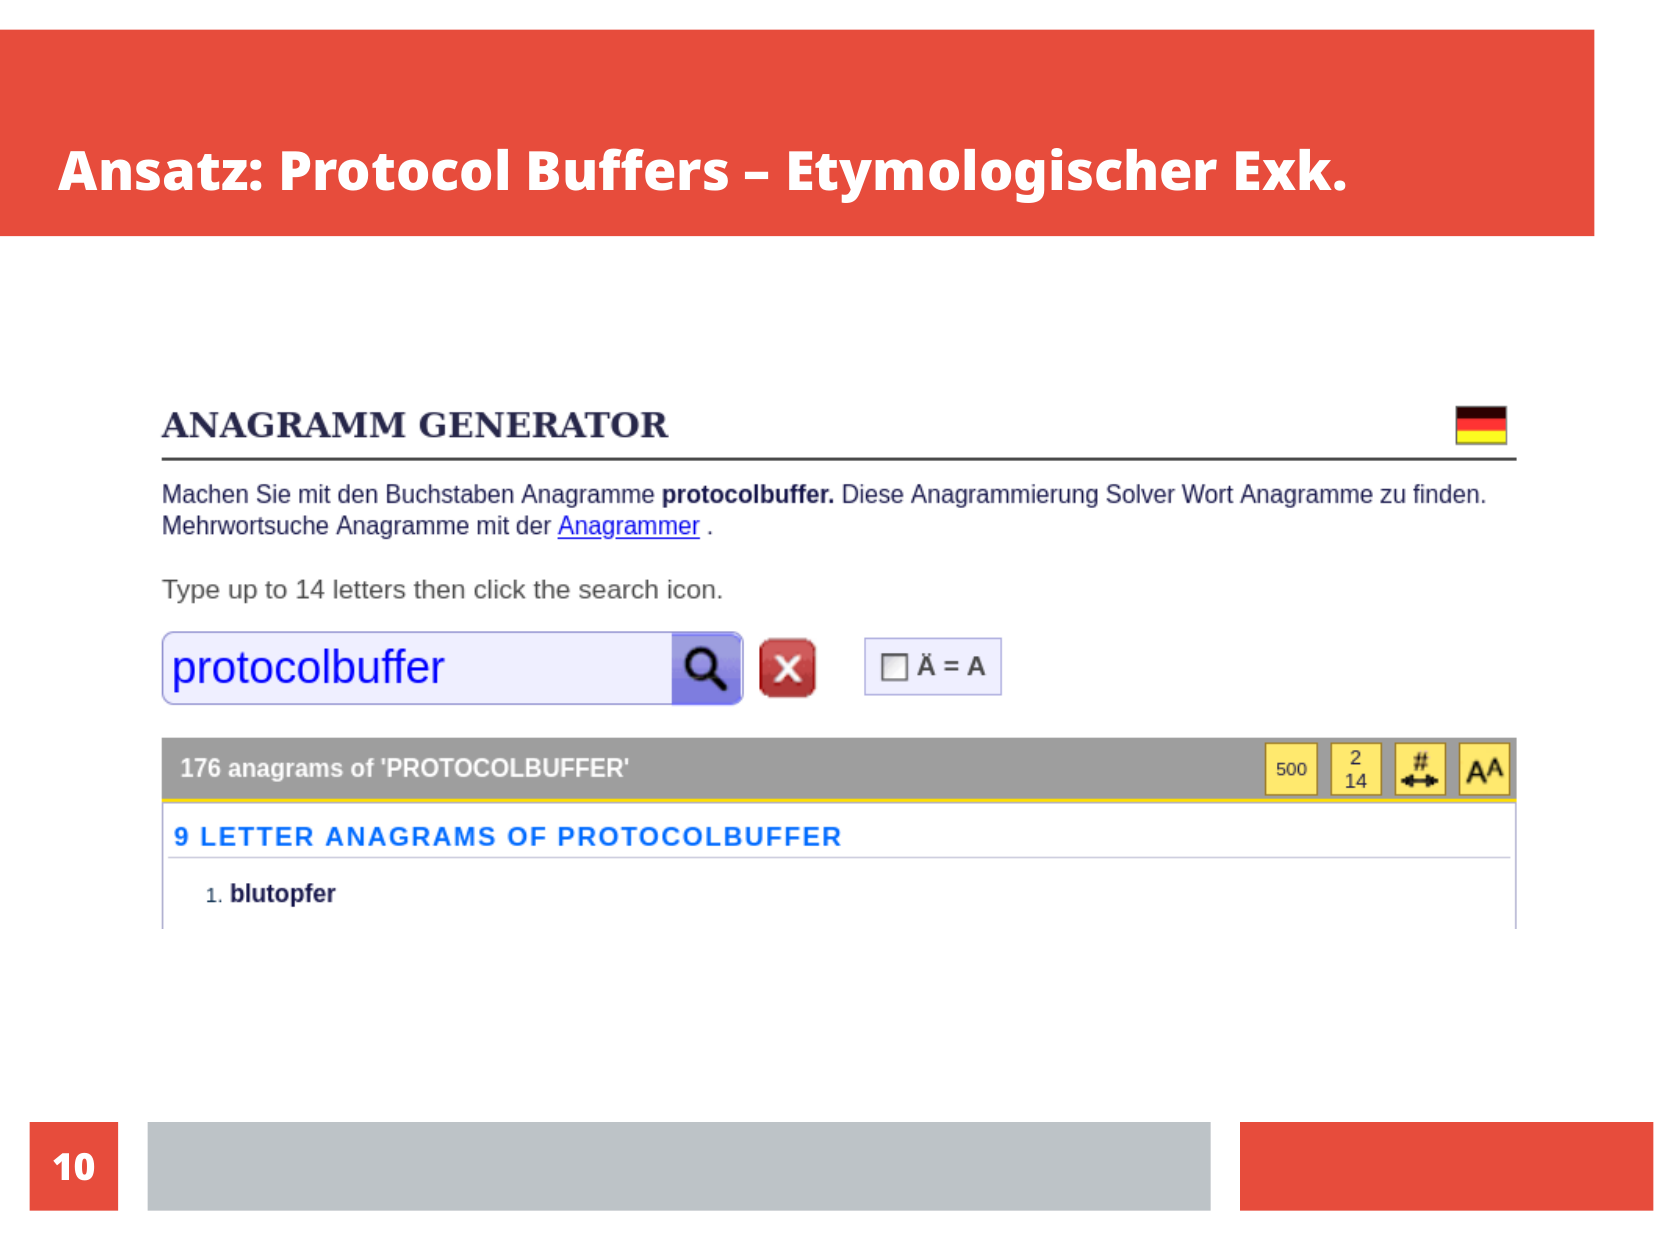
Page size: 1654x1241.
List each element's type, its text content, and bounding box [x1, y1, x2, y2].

title Ansatz: Protocol Buffers – Etymologischer Exk. [59, 59, 1595, 207]
picture [148, 389, 1531, 929]
